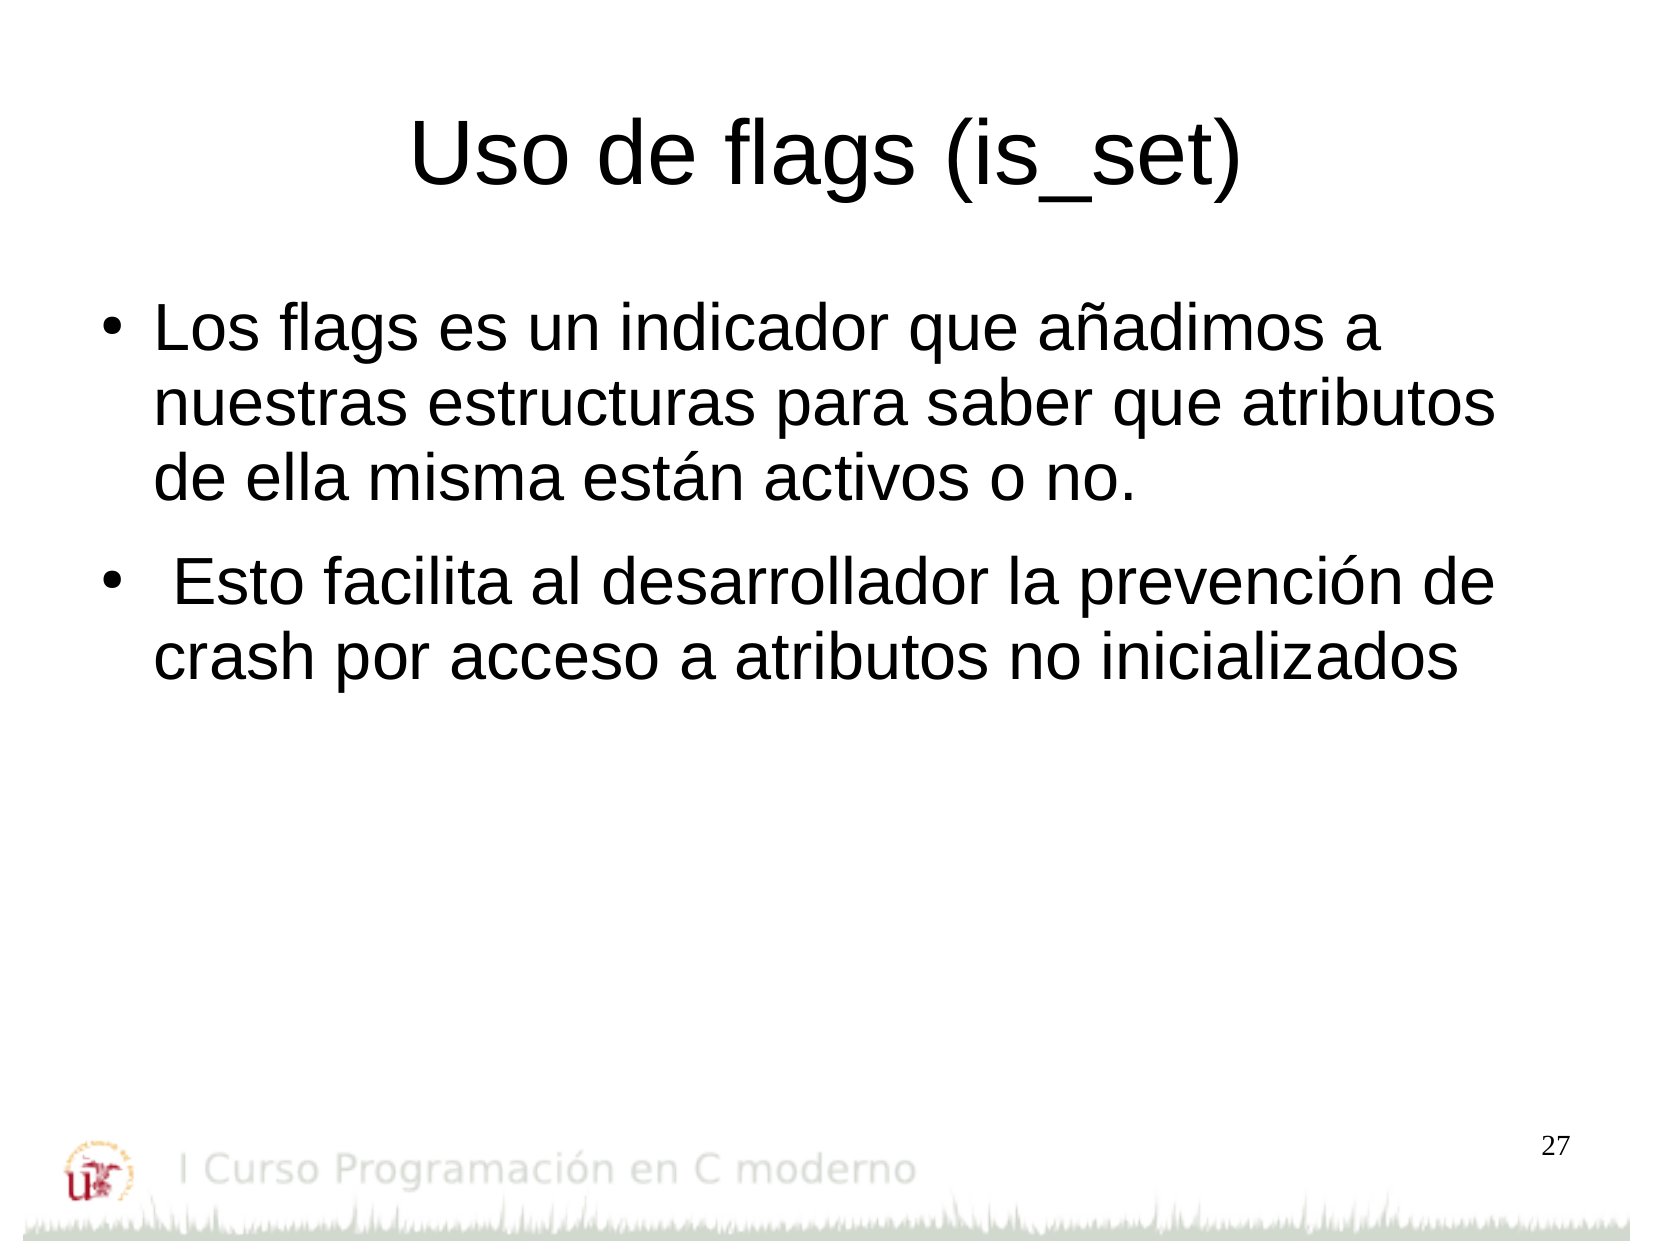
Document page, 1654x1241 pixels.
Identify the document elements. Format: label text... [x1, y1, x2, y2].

title Uso de flags (is_set) [82, 49, 1571, 257]
picture [23, 1136, 1630, 1241]
list Los flags es un indicador que añadimos a nuestras estructuras para saber que atributos de ella misma están activos o no. Esto facilita al desarrollador la prevención de crash por acceso a atributos no inicializados [82, 290, 1538, 1010]
